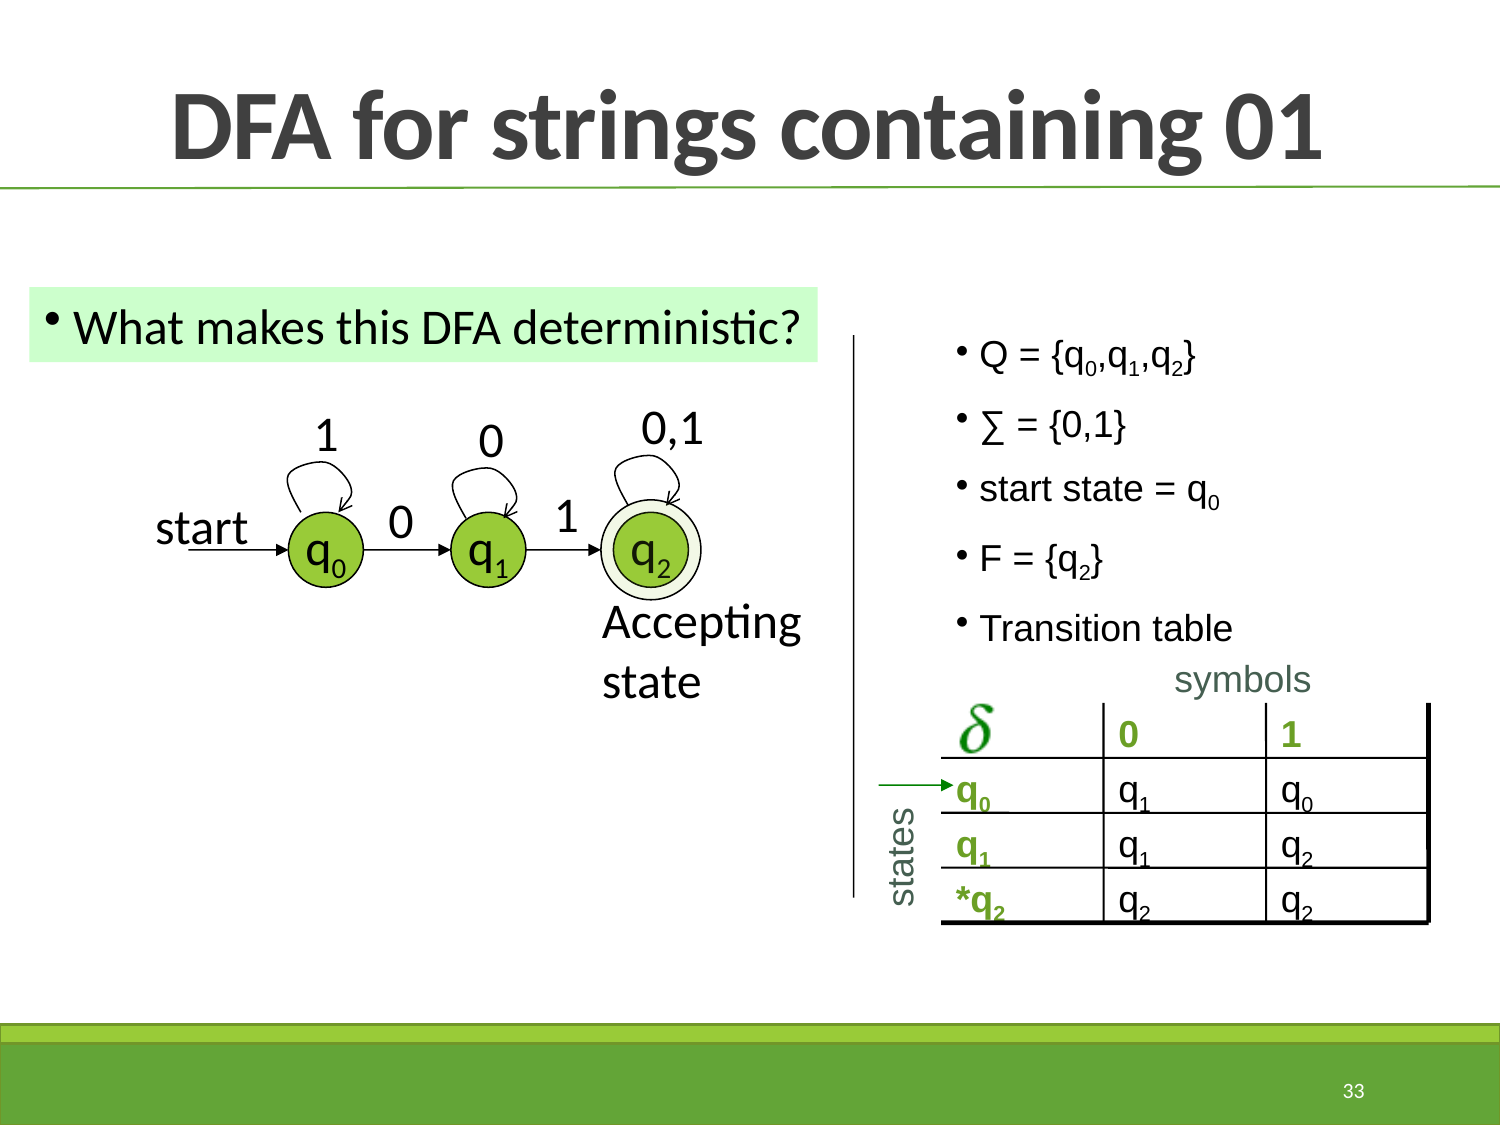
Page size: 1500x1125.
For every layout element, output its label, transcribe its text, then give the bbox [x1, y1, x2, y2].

text_box 0,1 [626, 387, 720, 463]
text_box 0 [1105, 702, 1265, 756]
text_box q0 [982, 799, 986, 810]
text_box q0 [288, 512, 364, 588]
text_box *q2 [977, 895, 985, 909]
title DFA for strings containing 01 [72, 37, 1423, 188]
text_box q0 [940, 757, 1102, 813]
text_box q1 [1105, 814, 1265, 866]
text_box symbols [1159, 647, 1327, 707]
text_box 0 [373, 481, 429, 557]
text_box 0 [463, 399, 519, 475]
text_box states [868, 792, 929, 923]
text_box 1 [298, 393, 354, 469]
text_box What makes this DFA deterministic? [29, 287, 818, 363]
text_box Accepting state [587, 581, 817, 717]
text_box *q2 [940, 868, 1102, 923]
text_box q2 [1285, 894, 1295, 910]
text_box q1 [450, 512, 526, 588]
text_box 1 [1268, 702, 1426, 756]
text_box 1 [538, 474, 594, 549]
text_box q0 [1268, 759, 1426, 811]
text_box q0 [1304, 798, 1310, 811]
text_box q1 [940, 813, 1102, 868]
text_box q2 [1123, 894, 1133, 910]
text_box q2 [1105, 869, 1265, 920]
text_box q2 [1268, 814, 1426, 866]
text_box Q = {q0,q1,q2} ∑ = {0,1} start state = q0 F = {q2} Transition table [940, 322, 1466, 656]
picture [953, 697, 1009, 756]
text_box [600, 499, 701, 581]
text_box start [140, 487, 264, 563]
text_box q2 [1268, 869, 1426, 920]
text_box q1 [1105, 759, 1265, 811]
